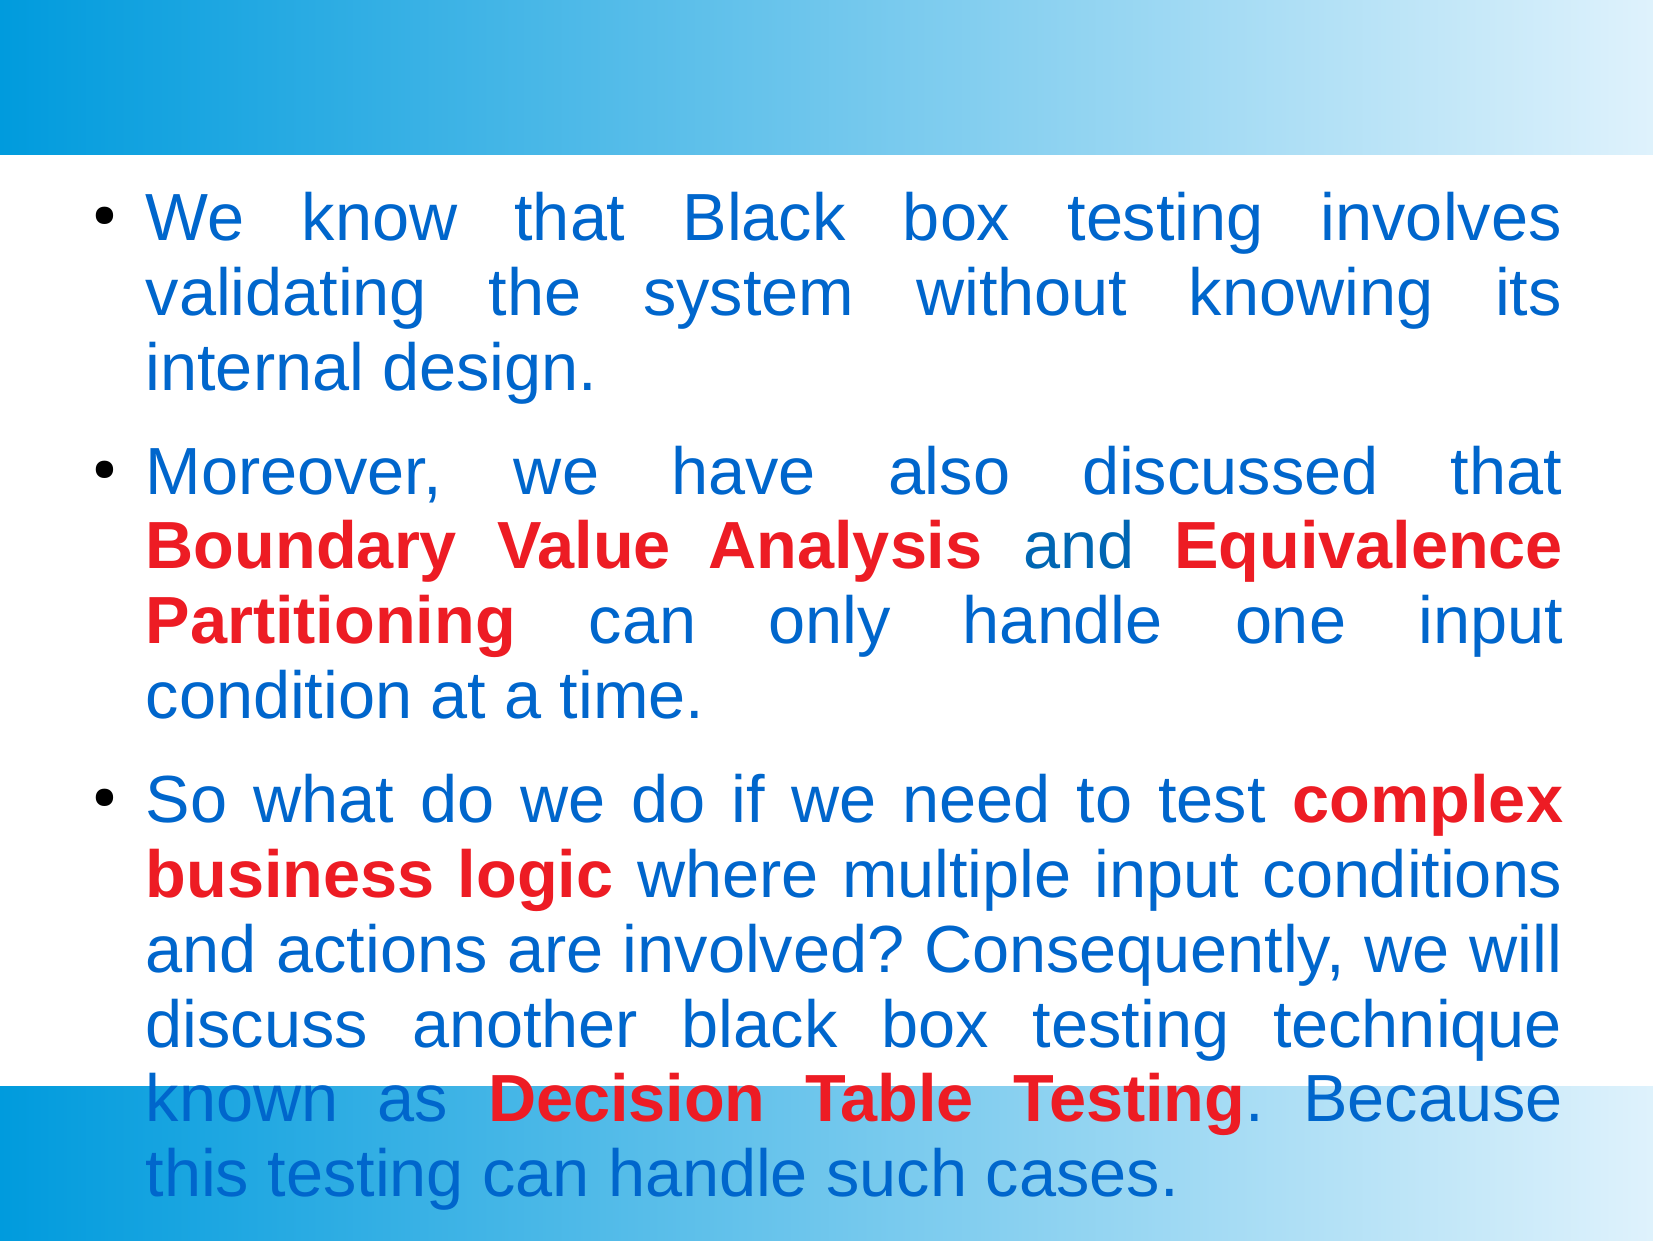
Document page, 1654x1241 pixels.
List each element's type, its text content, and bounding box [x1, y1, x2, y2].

list We know that Black box testing involves validating the system without knowing its internal design. Moreover, we have also discussed that Boundary Value Analysis and Equivalence Partitioning can only handle one input condition at a time. So what do we do if we need to test complex business logic where multiple input conditions and actions are involved? Consequently, we will discuss another black box testing technique known as Decision Table Testing. Because this testing can handle such cases. [75, 180, 1564, 900]
